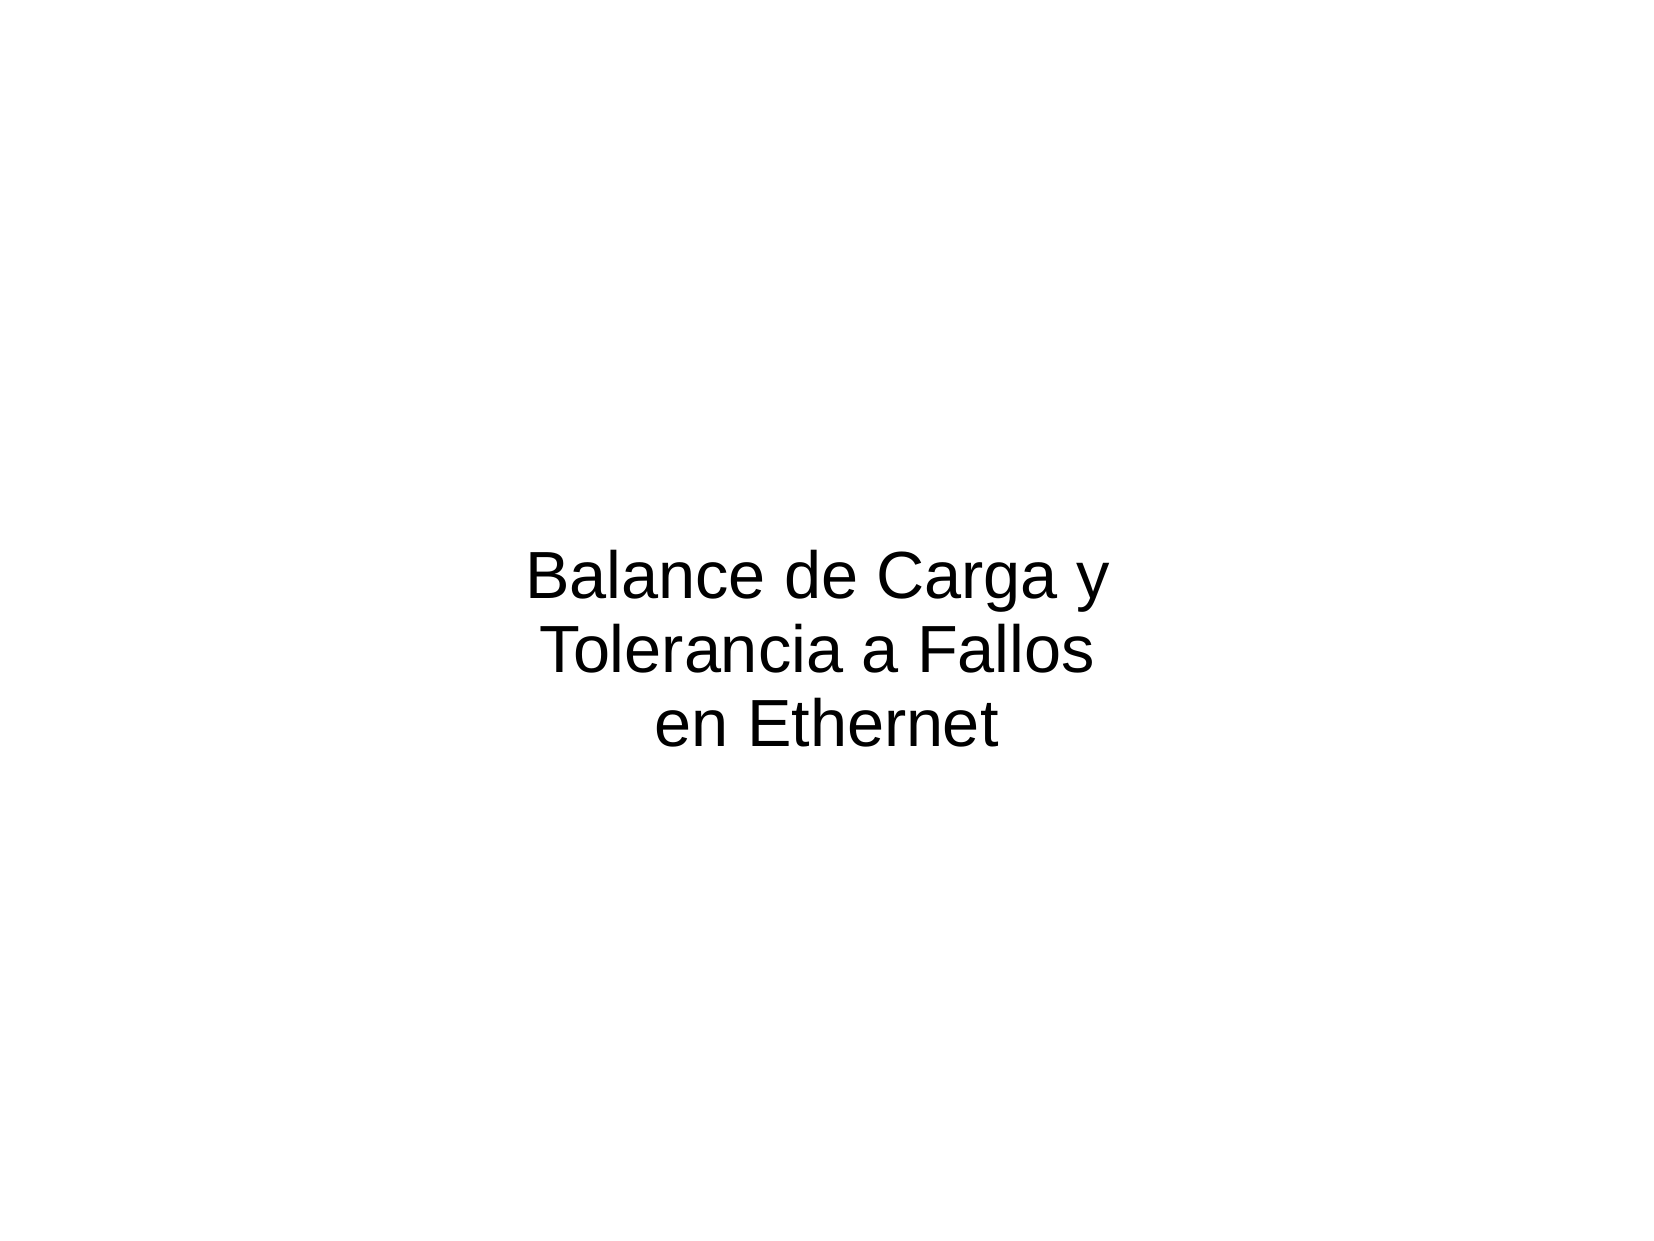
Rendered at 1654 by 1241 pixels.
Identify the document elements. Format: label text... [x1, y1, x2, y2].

subtitle Balance de Carga y Tolerancia a Fallos en Ethernet [82, 290, 1571, 1010]
